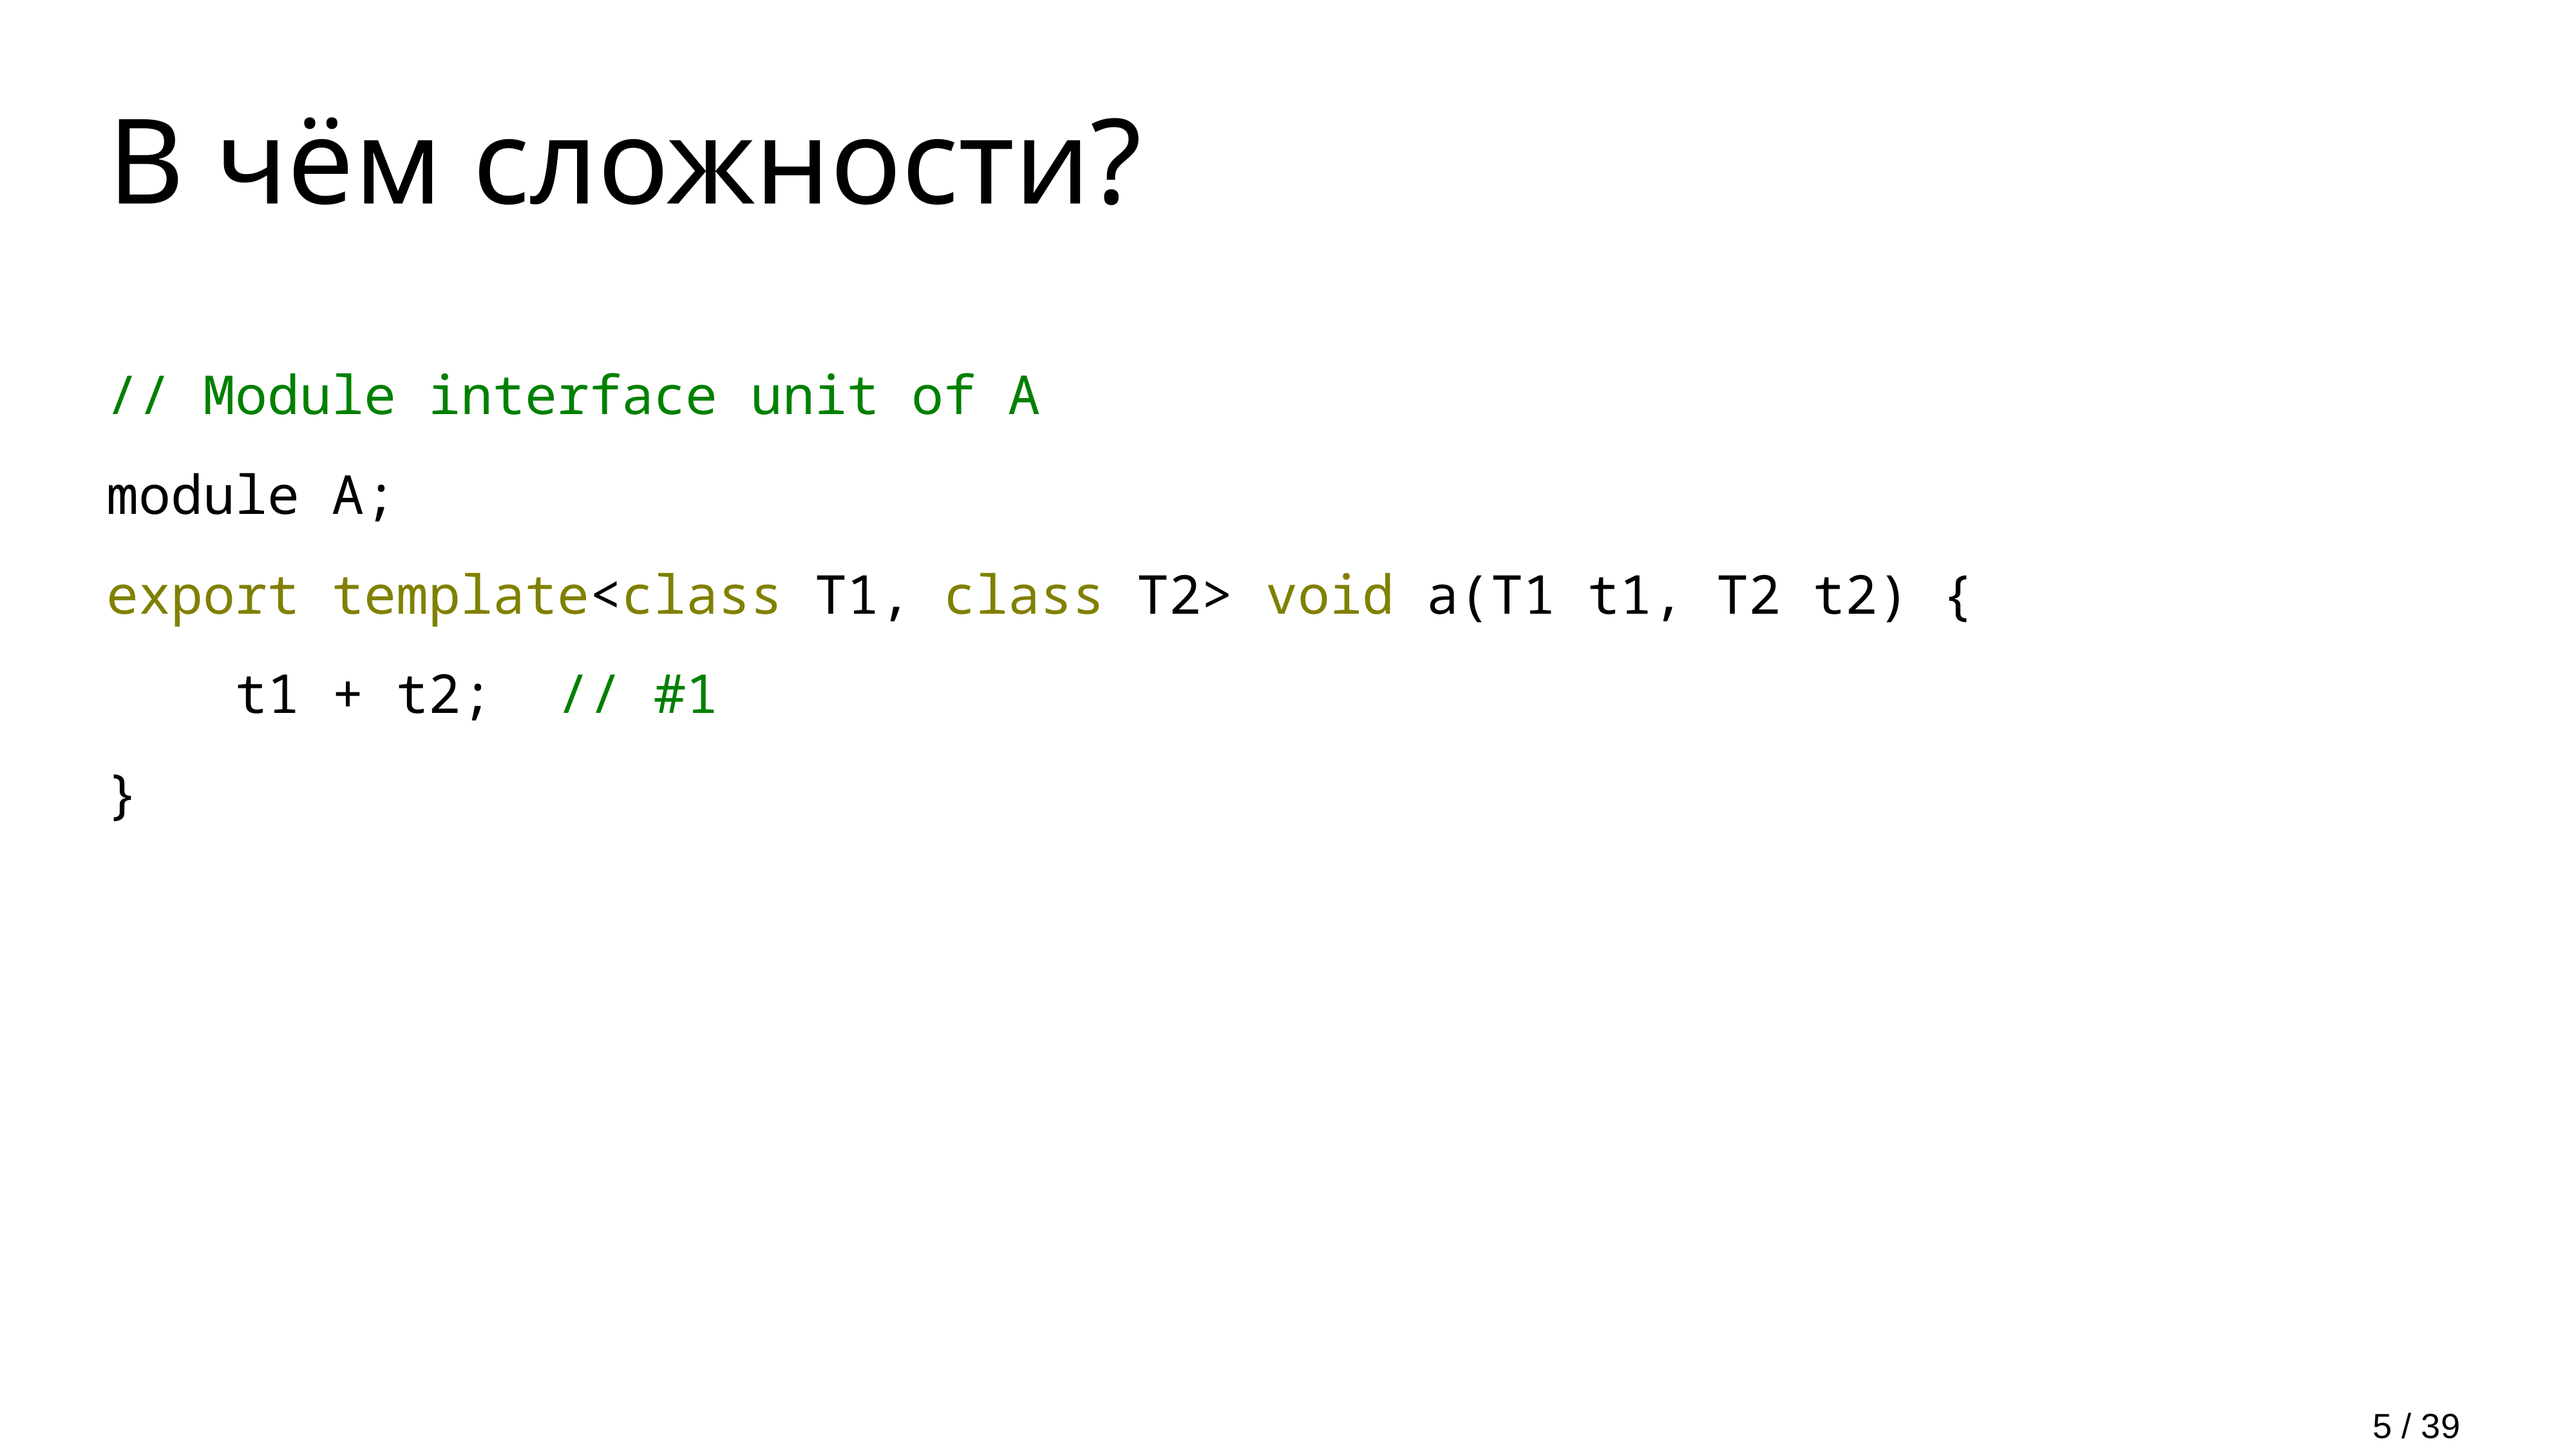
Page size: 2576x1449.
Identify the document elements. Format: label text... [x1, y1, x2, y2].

text_box <number> / 39 [2363, 1402, 2576, 1449]
title В чём сложности? [108, 80, 2468, 242]
list // Module interface unit of A module A; export template<class T1, class T2> void a(T1 t1, T2 t2) { t1 + t2; // #1 } [0, 295, 2576, 1449]
